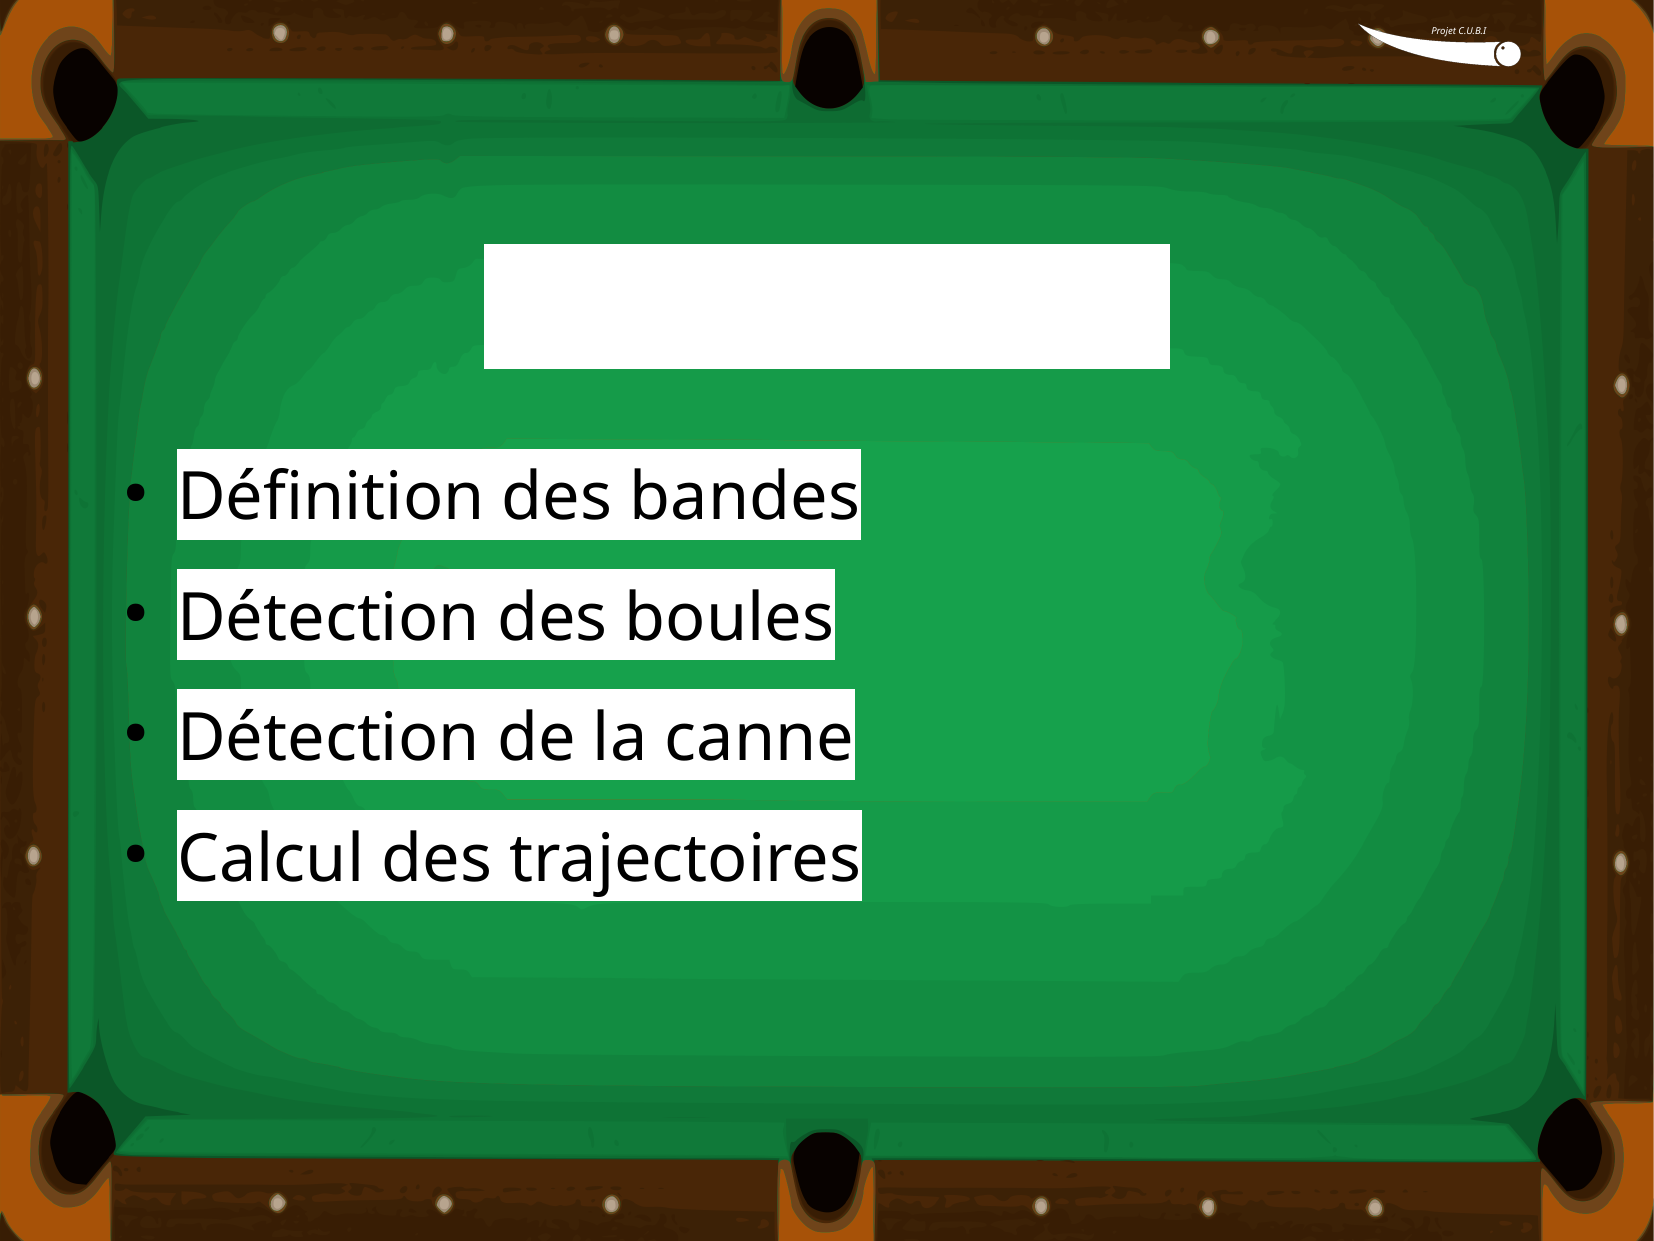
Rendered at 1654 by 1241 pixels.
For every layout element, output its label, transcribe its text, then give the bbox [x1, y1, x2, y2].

picture [0, 0, 1654, 1241]
list Définition des bandes Détection des boules Détection de la canne Calcul des trajectoires [106, 448, 1548, 1045]
title Développement [106, 202, 1548, 411]
